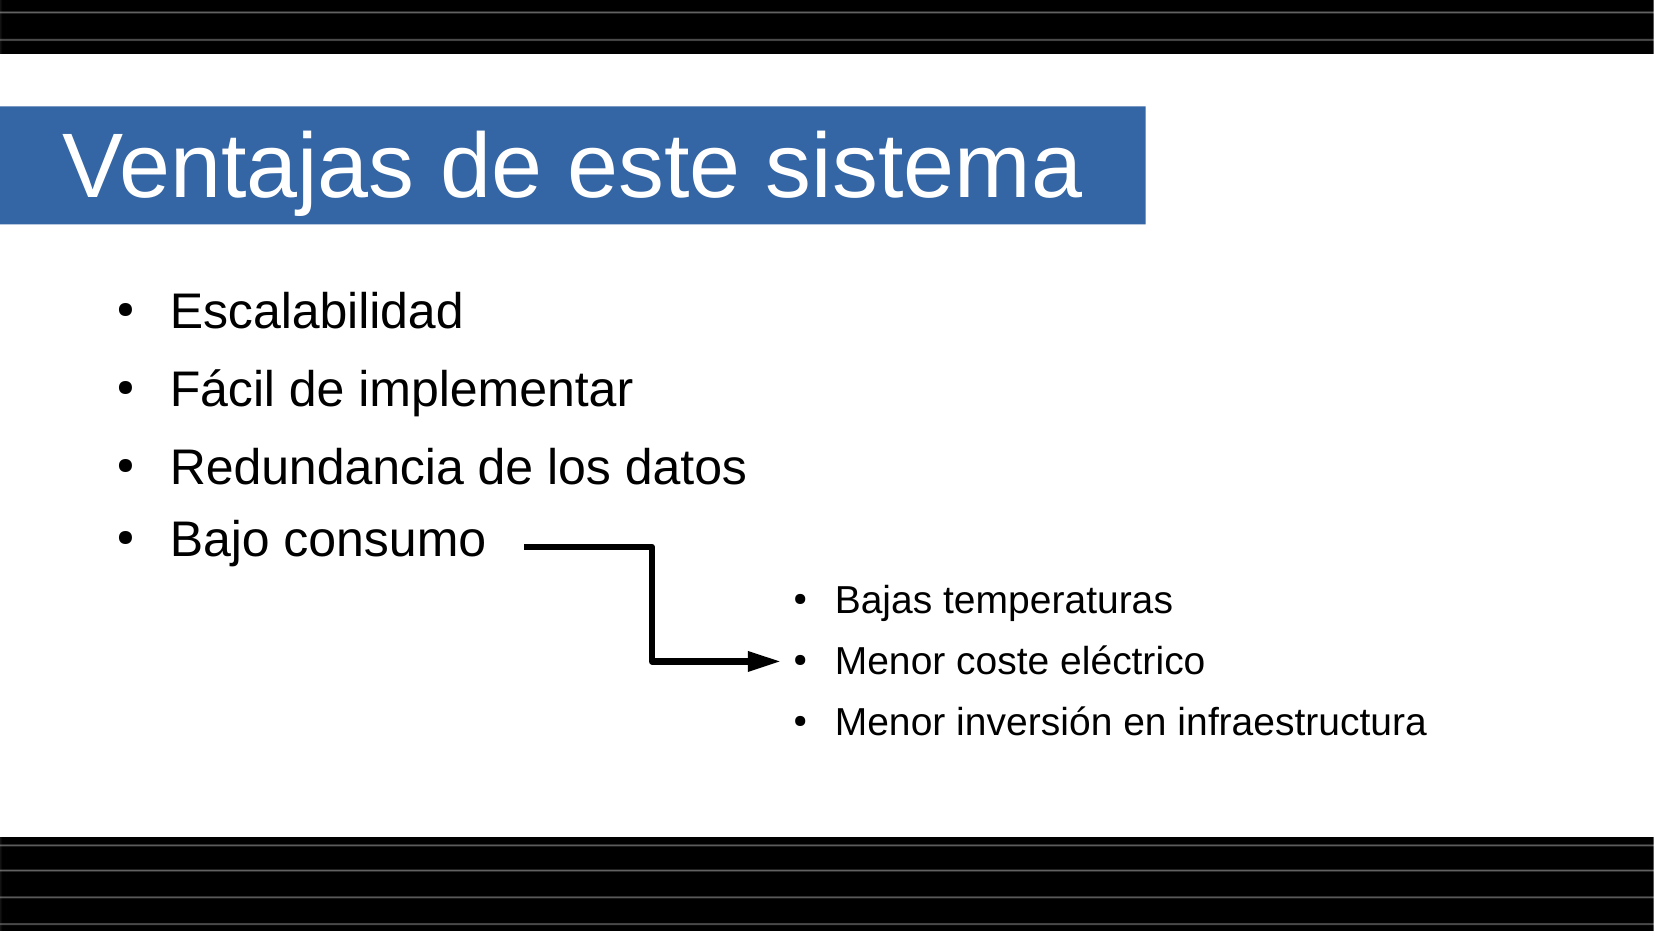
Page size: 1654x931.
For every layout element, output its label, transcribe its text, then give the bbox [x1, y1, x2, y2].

picture [0, 0, 1654, 54]
picture [0, 837, 1654, 931]
title Ventajas de este sistema [0, 106, 1146, 225]
list Escalabilidad Fácil de implementar Redundancia de los datos [98, 283, 827, 520]
list Bajas temperaturas Menor coste eléctrico Menor inversión en infraestructura [779, 578, 1453, 745]
list Bajo consumo [98, 511, 525, 583]
